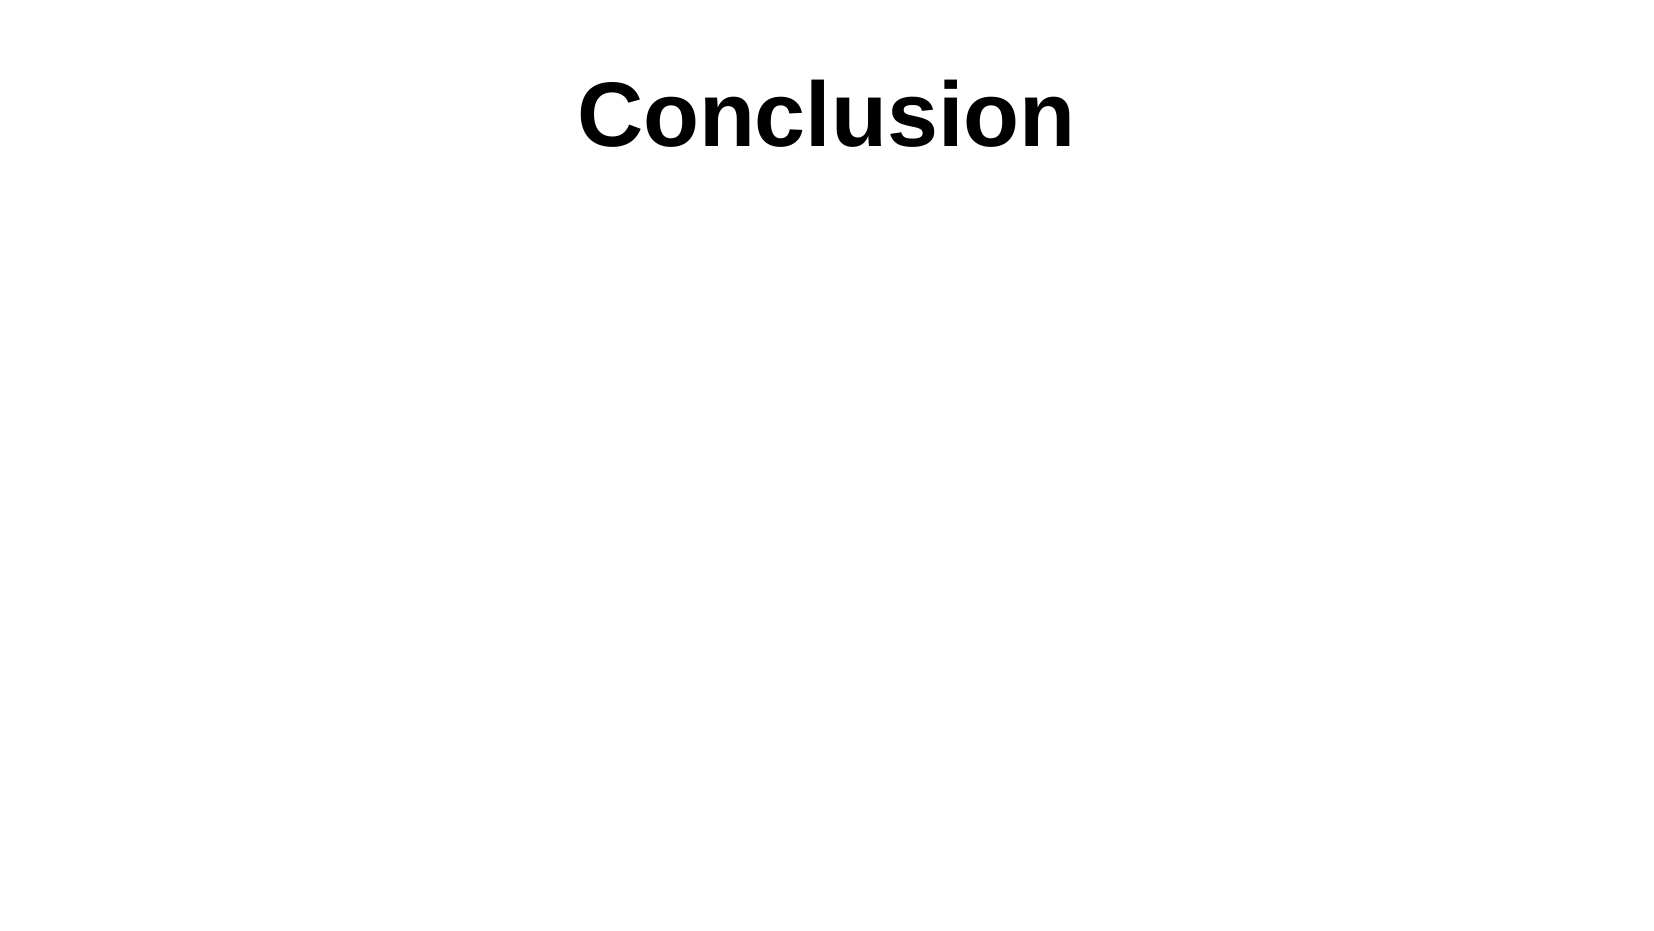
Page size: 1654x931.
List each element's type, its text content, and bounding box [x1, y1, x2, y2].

title Conclusion [82, 37, 1571, 193]
